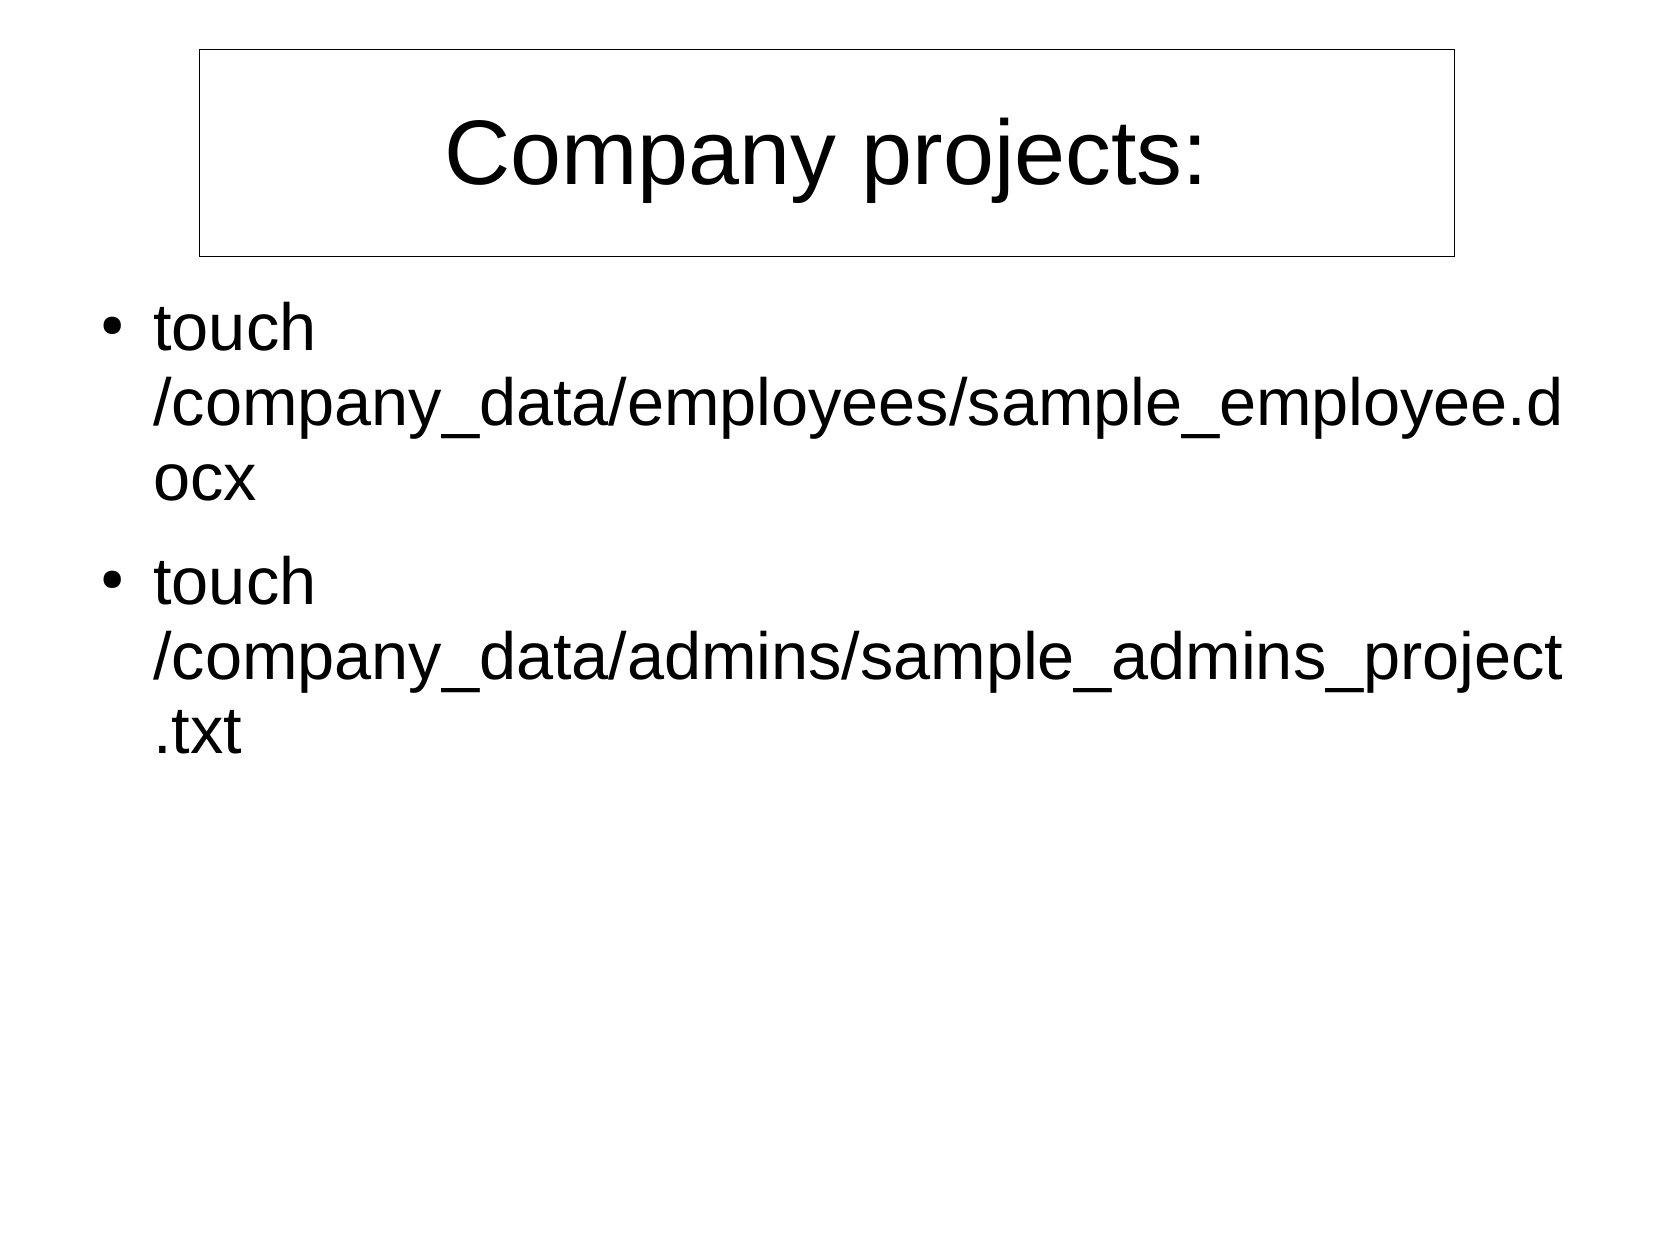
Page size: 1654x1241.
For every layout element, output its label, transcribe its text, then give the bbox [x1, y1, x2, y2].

list touch /company_data/employees/sample_employee.docx touch /company_data/admins/sample_admins_project.txt [82, 290, 1571, 1010]
title Company projects: [199, 49, 1455, 257]
